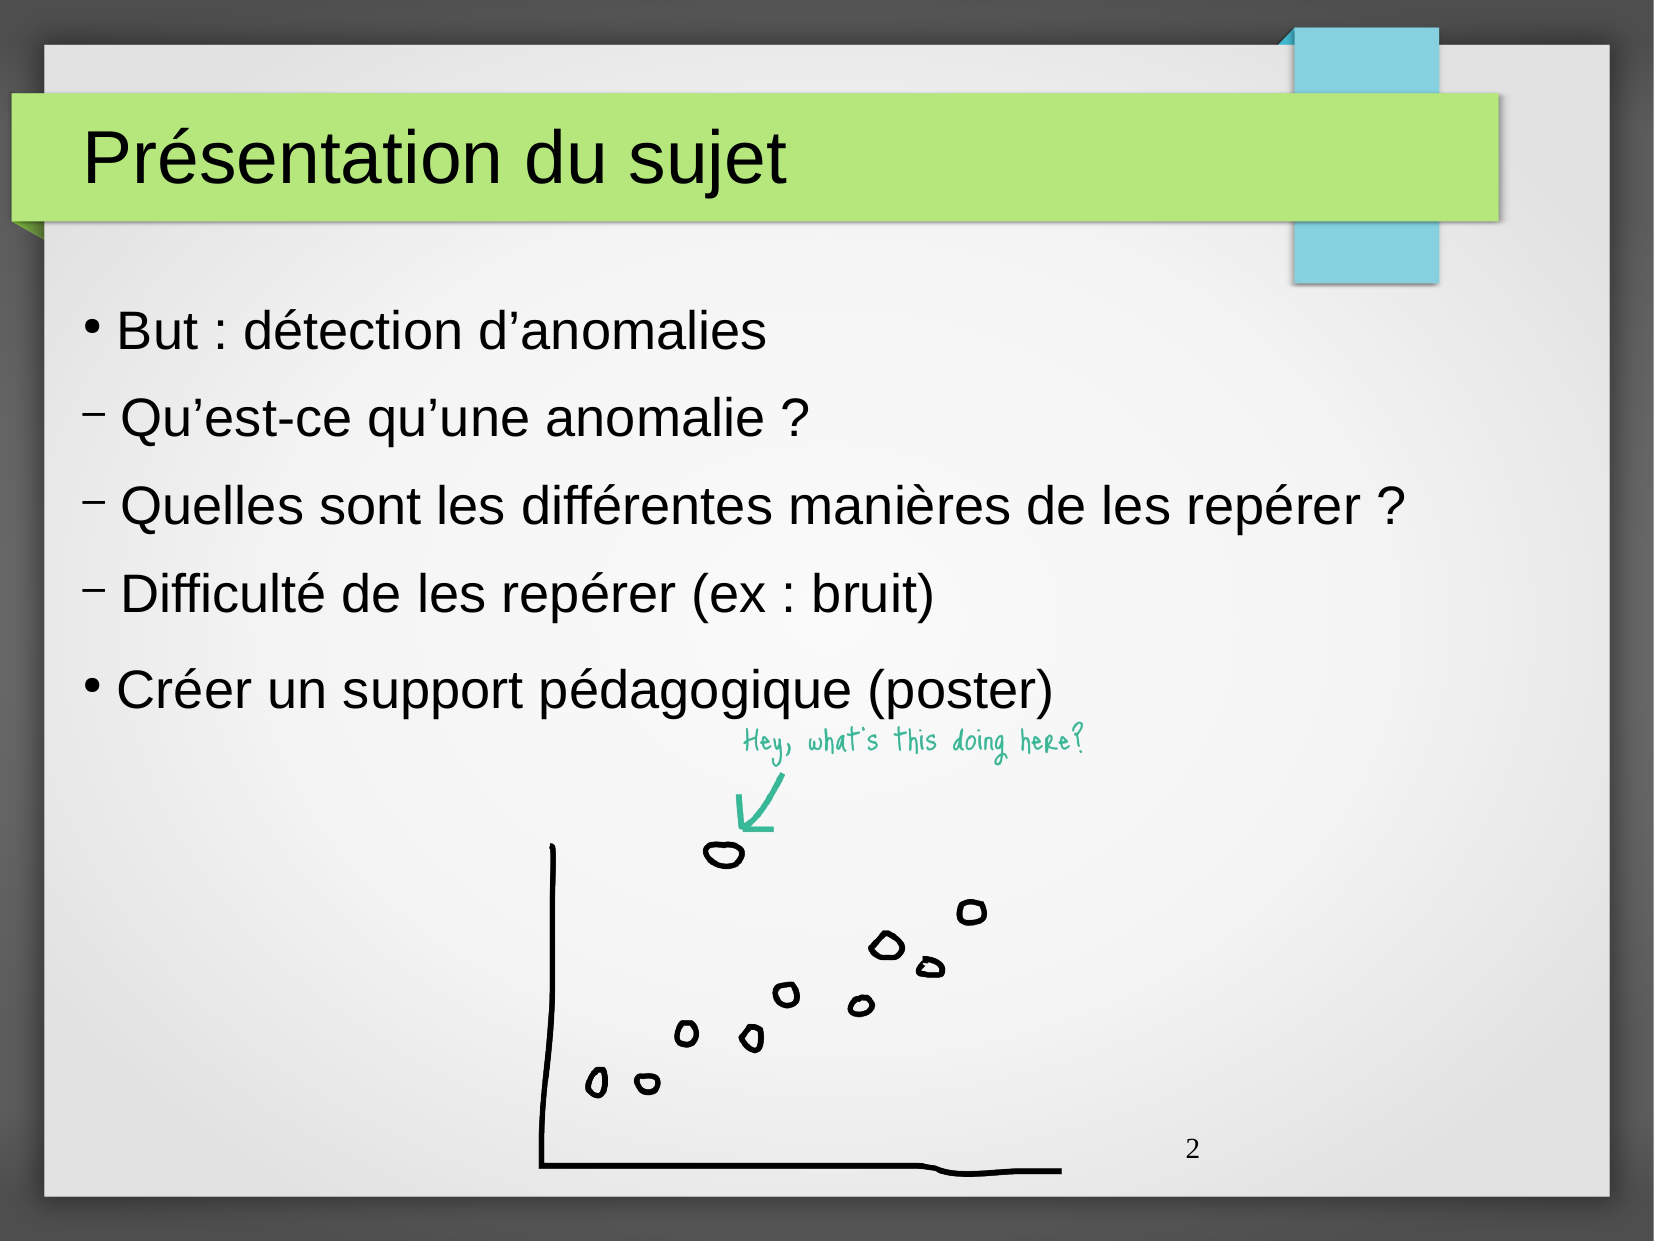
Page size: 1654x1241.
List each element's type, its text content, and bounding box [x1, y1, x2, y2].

list But : détection d’anomalies Qu’est-ce qu’une anomalie ? Quelles sont les différentes manières de les repérer ? Difficulté de les repérer (ex : bruit) Créer un support pédagogique (poster) [82, 295, 1571, 1015]
text_box [1185, 1129, 1571, 1216]
title Présentation du sujet [82, 94, 1264, 213]
picture [366, 715, 1210, 1182]
